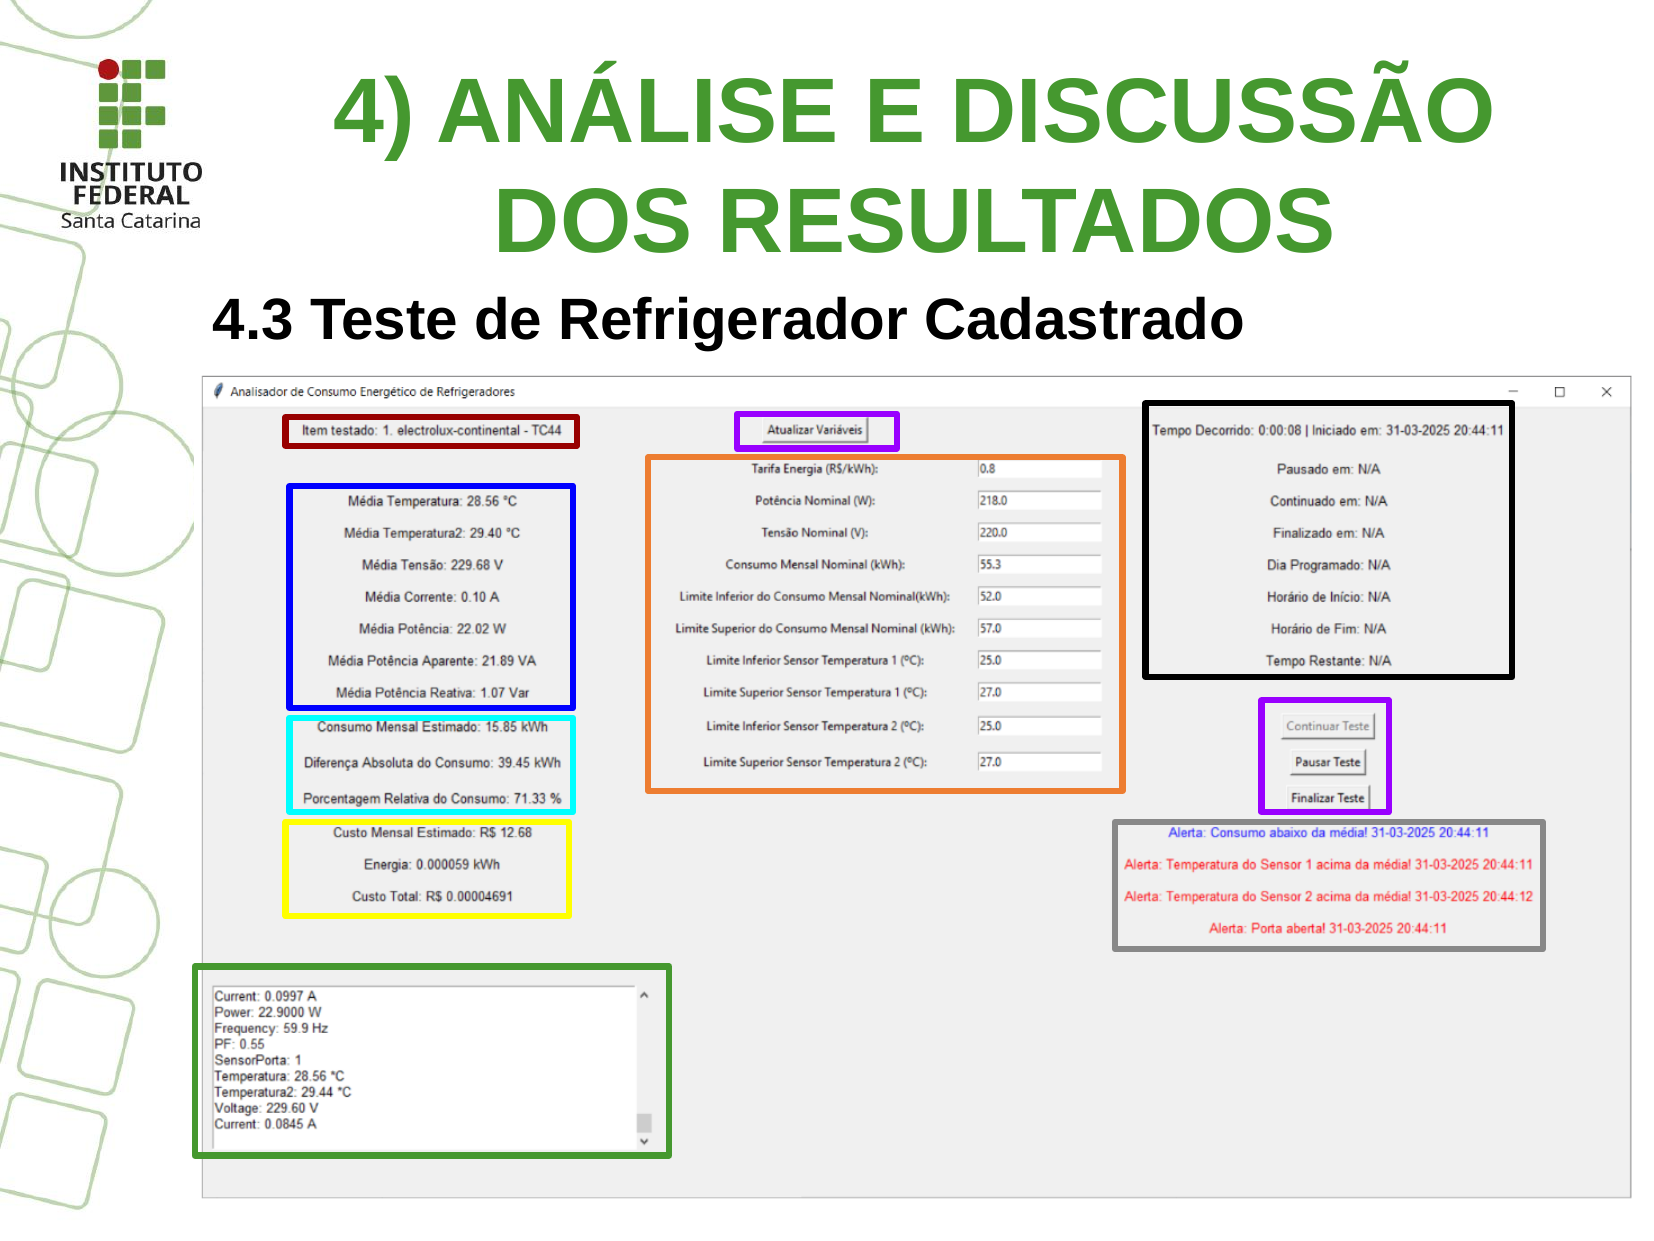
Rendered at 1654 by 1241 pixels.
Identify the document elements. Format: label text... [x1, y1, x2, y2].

picture [0, 0, 1654, 1241]
title 4) ANÁLISE E DISCUSSÃO DOS RESULTADOS [259, 50, 1571, 271]
list 4.3 Teste de Refrigerador Cadastrado [212, 186, 1460, 368]
